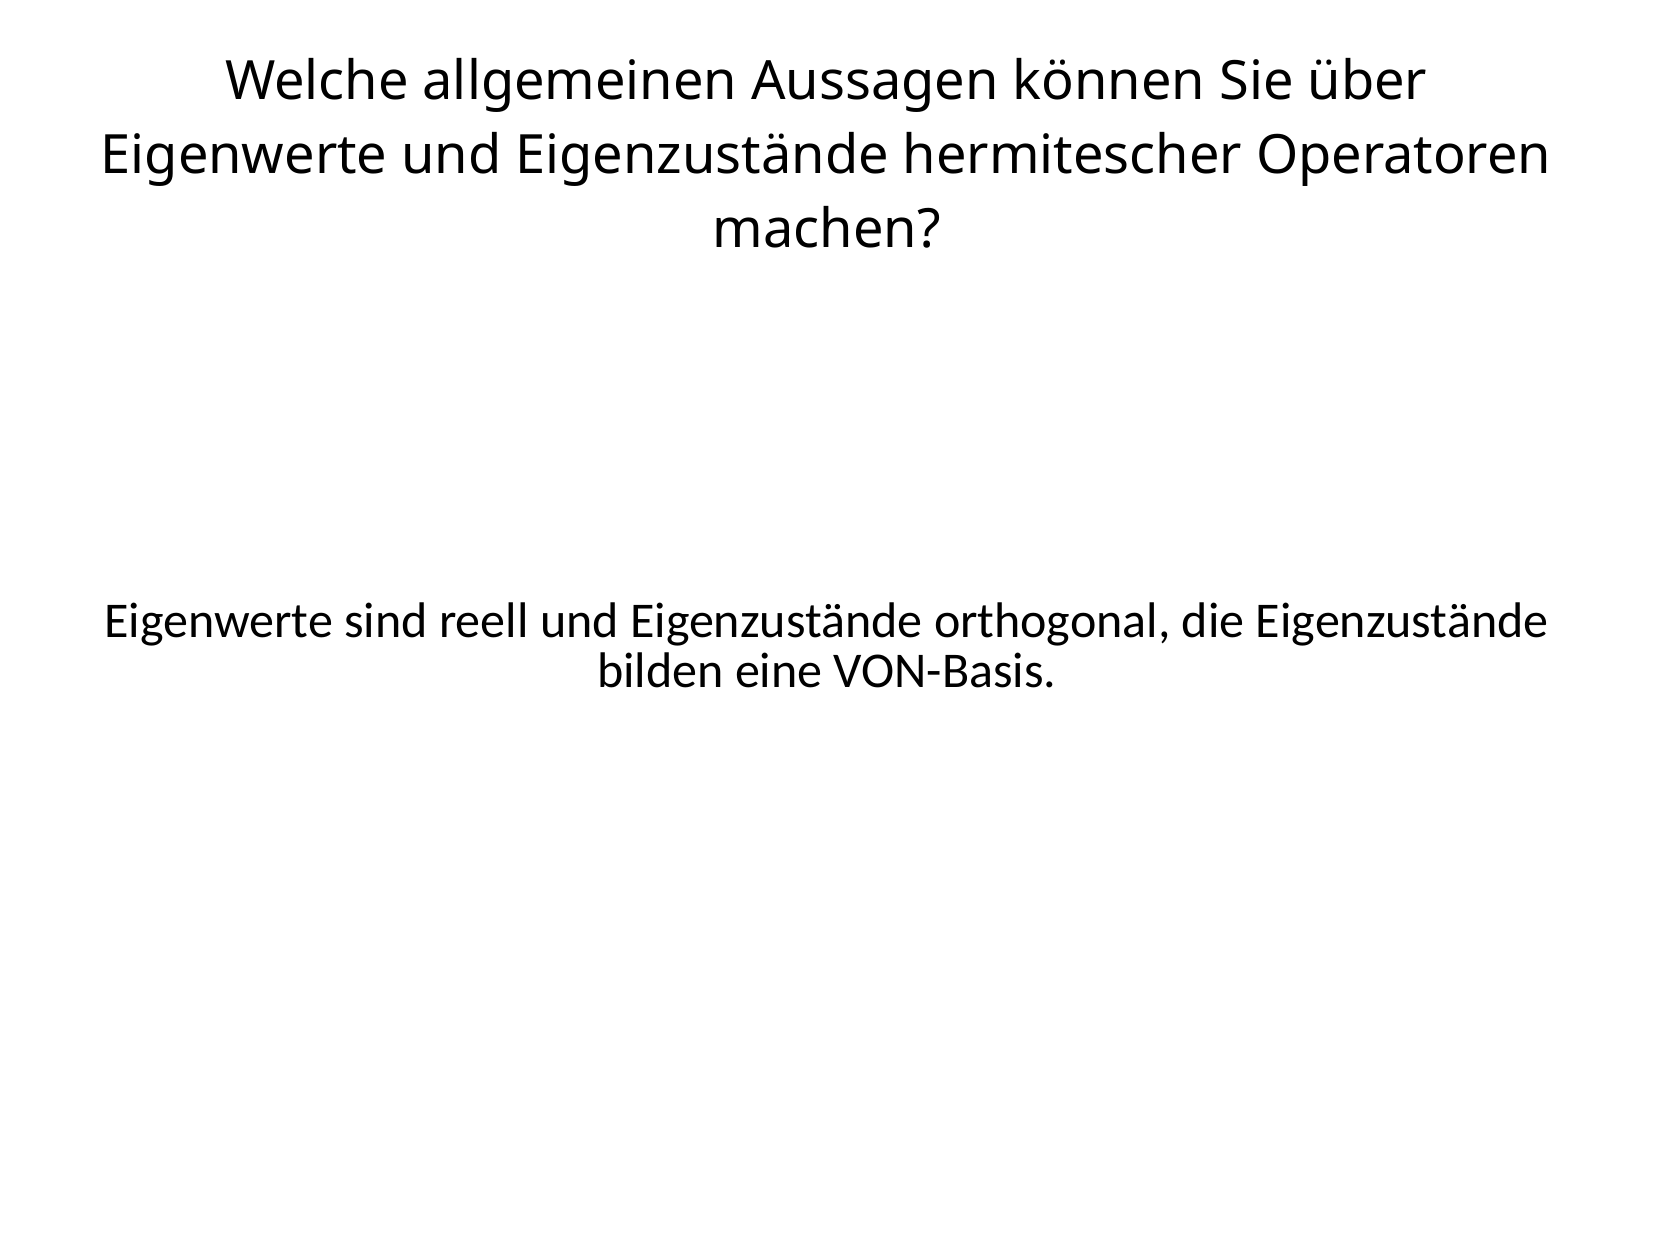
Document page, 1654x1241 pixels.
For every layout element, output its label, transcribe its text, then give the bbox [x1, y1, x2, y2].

subtitle Eigenwerte sind reell und Eigenzustände orthogonal, die Eigenzustände bilden eine VON-Basis. [82, 290, 1571, 1010]
title Welche allgemeinen Aussagen können Sie über Eigenwerte und Eigenzustände hermitescher Operatoren machen? [82, 49, 1571, 257]
